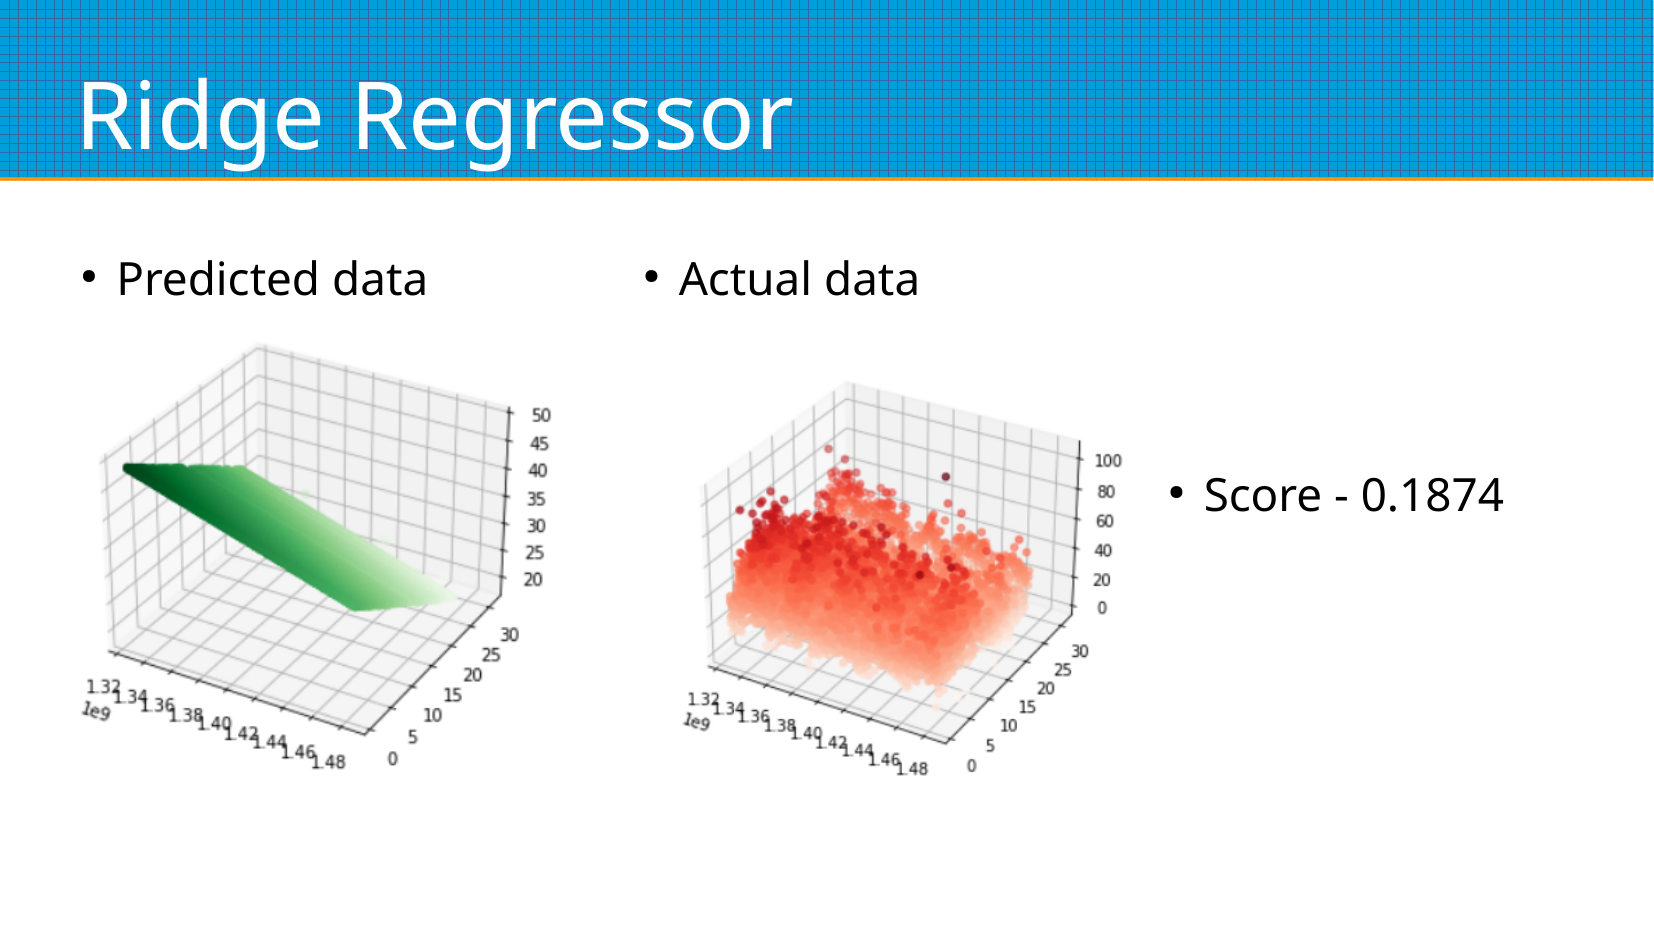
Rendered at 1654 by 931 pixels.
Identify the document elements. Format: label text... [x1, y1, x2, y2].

text_box Predicted data [75, 225, 488, 332]
picture [43, 299, 607, 827]
title Ridge Regressor [75, 14, 1552, 178]
text_box Actual data [637, 225, 1051, 332]
picture [641, 337, 1163, 826]
text_box Score - 0.1874 [1162, 425, 1538, 563]
